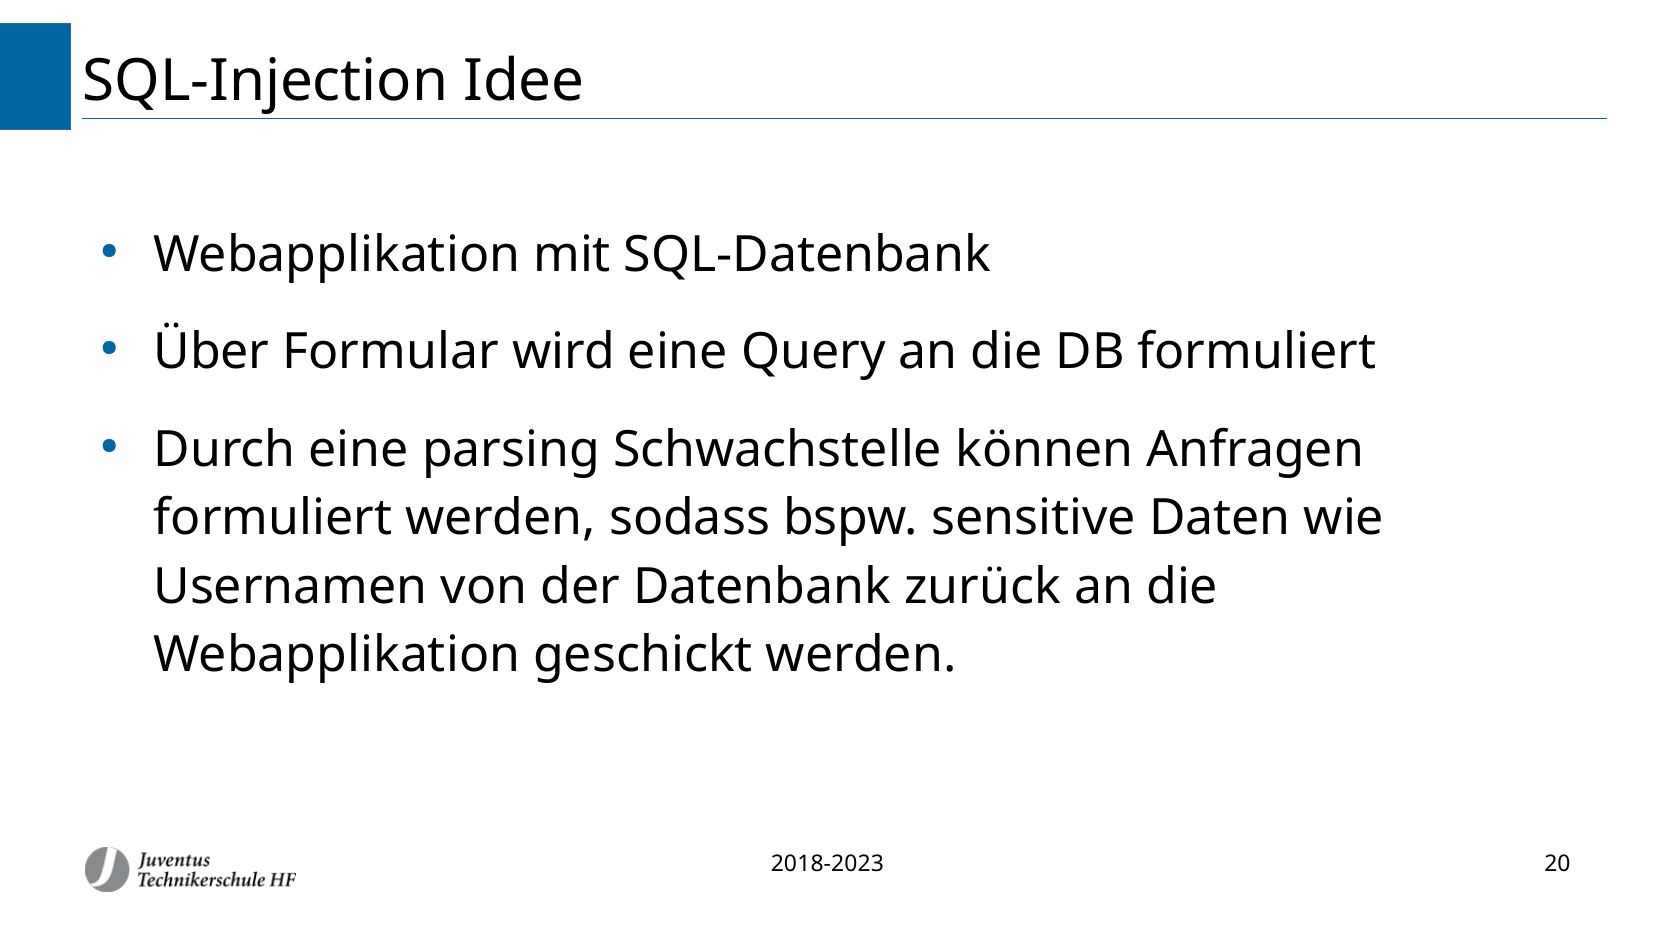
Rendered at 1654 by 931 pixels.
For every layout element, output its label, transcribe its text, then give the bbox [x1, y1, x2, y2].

picture [85, 847, 296, 892]
title SQL-Injection Idee [82, 37, 1571, 119]
list Webapplikation mit SQL-Datenbank Über Formular wird eine Query an die DB formuliert Durch eine parsing Schwachstelle können Anfragen formuliert werden, sodass bspw. sensitive Daten wie Usernamen von der Datenbank zurück an die Webapplikation geschickt werden. [82, 217, 1571, 758]
